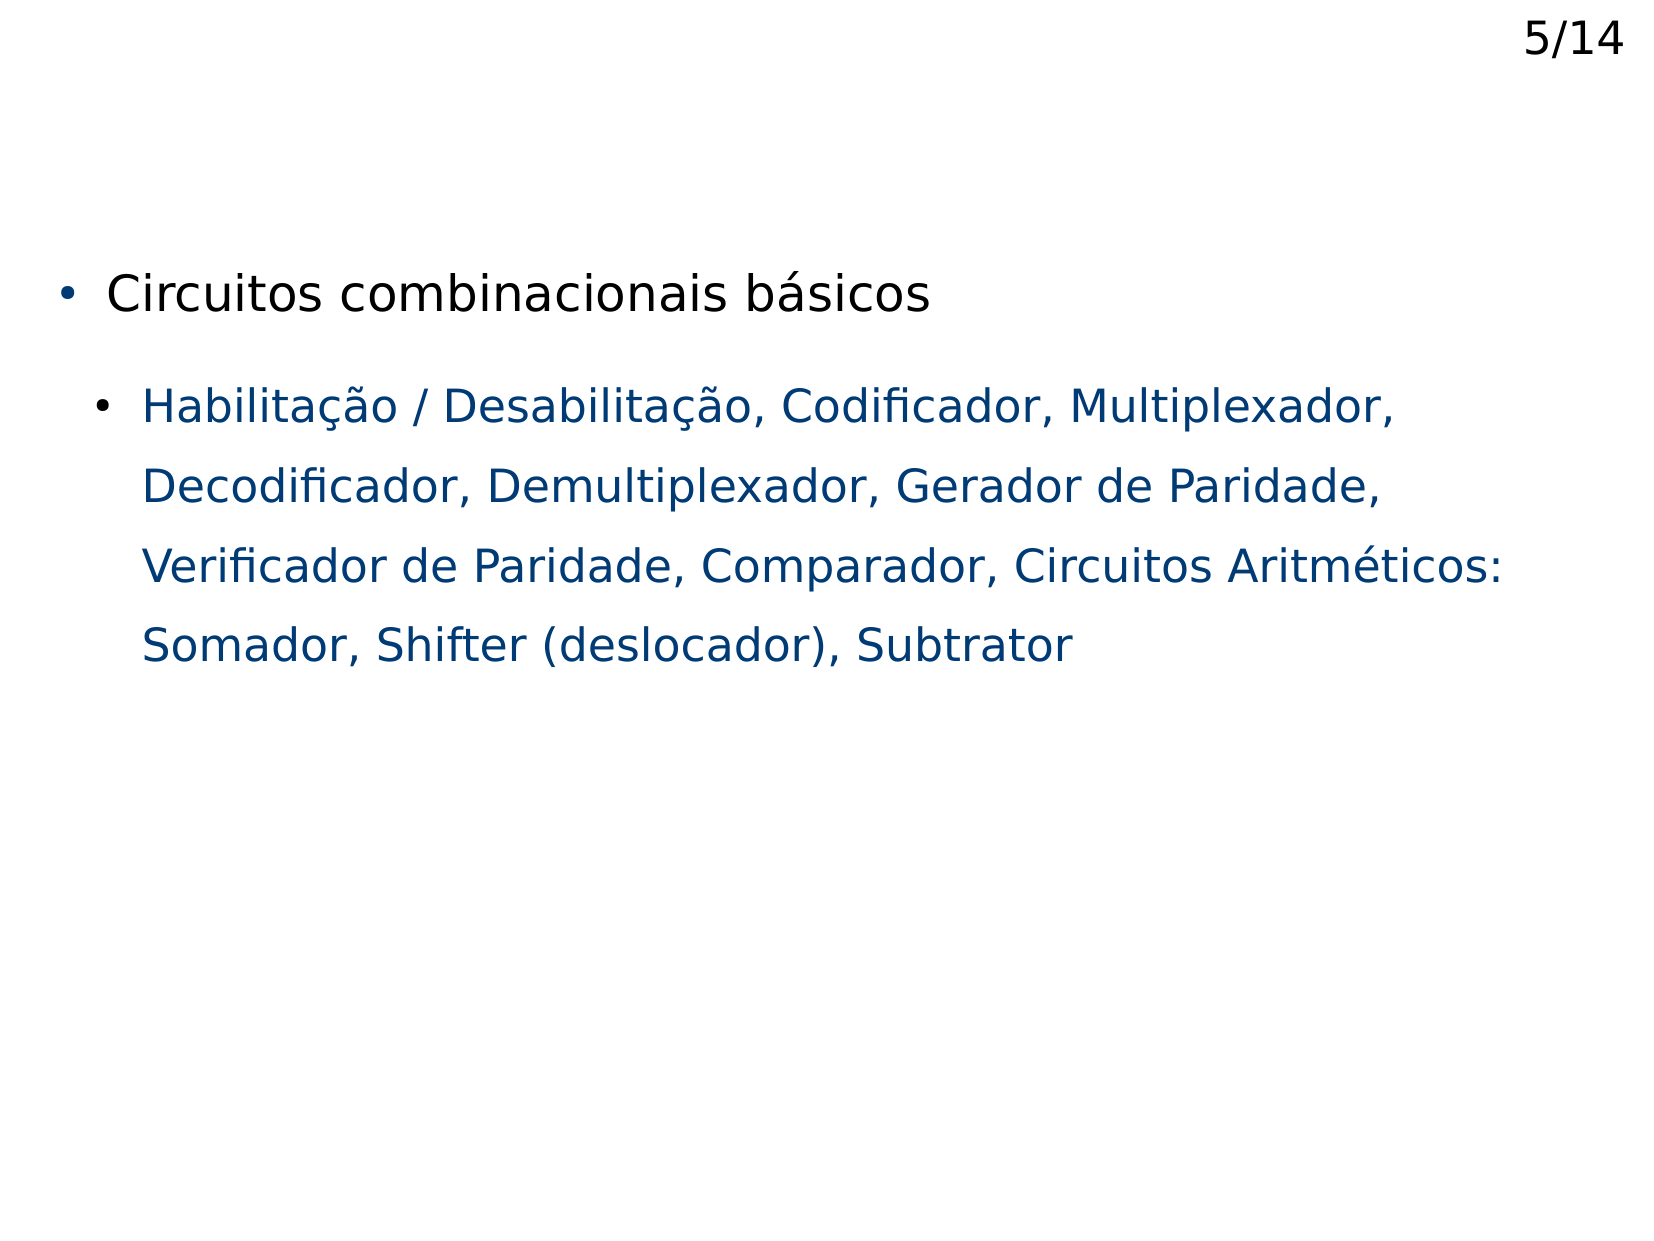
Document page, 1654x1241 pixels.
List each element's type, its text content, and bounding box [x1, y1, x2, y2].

list Circuitos combinacionais básicos Habilitação / Desabilitação, Codificador, Multiplexador, Decodificador, Demultiplexador, Gerador de Paridade, Verificador de Paridade, Comparador, Circuitos Aritméticos: Somador, Shifter (deslocador), Subtrator [59, 236, 1625, 1211]
